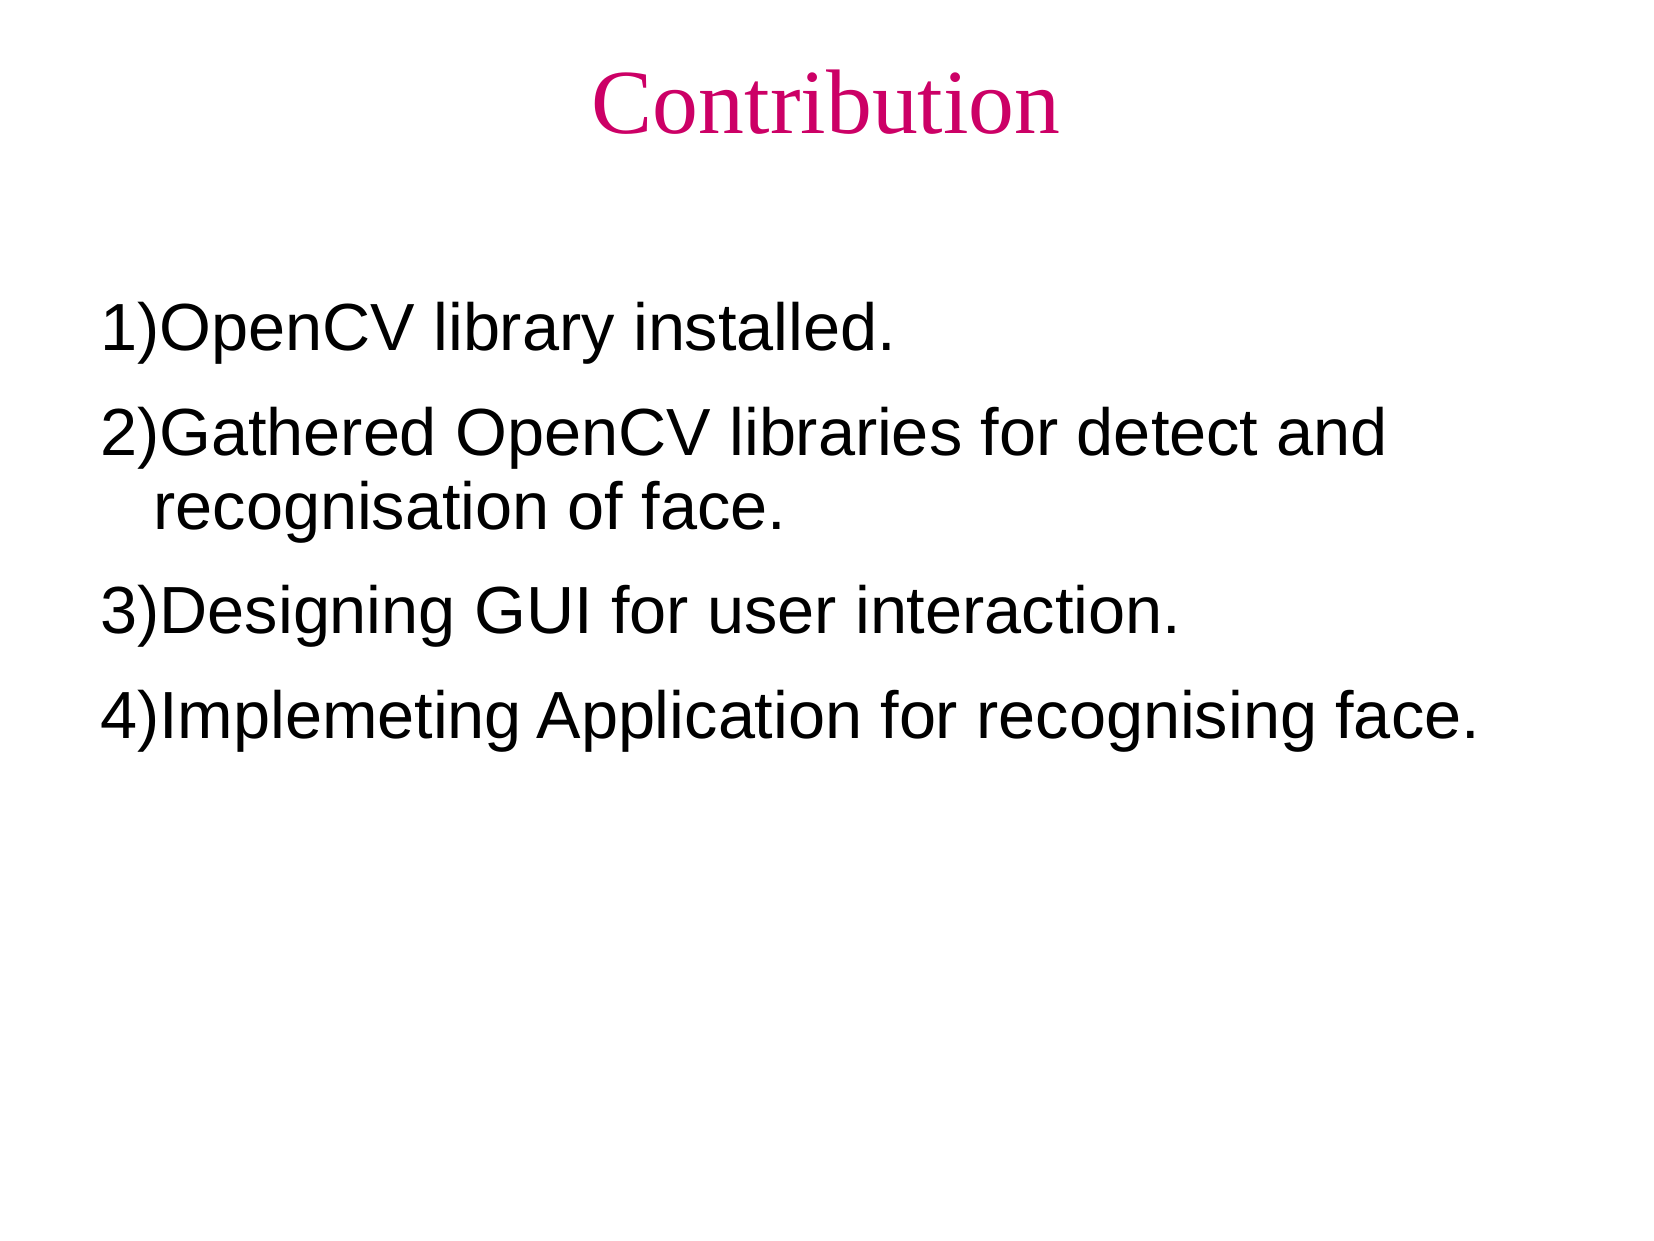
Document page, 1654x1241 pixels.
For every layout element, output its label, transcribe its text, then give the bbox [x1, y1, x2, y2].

title Contribution [82, 49, 1571, 257]
list OpenCV library installed. Gathered OpenCV libraries for detect and recognisation of face. Designing GUI for user interaction. Implemeting Application for recognising face. [82, 290, 1571, 1010]
